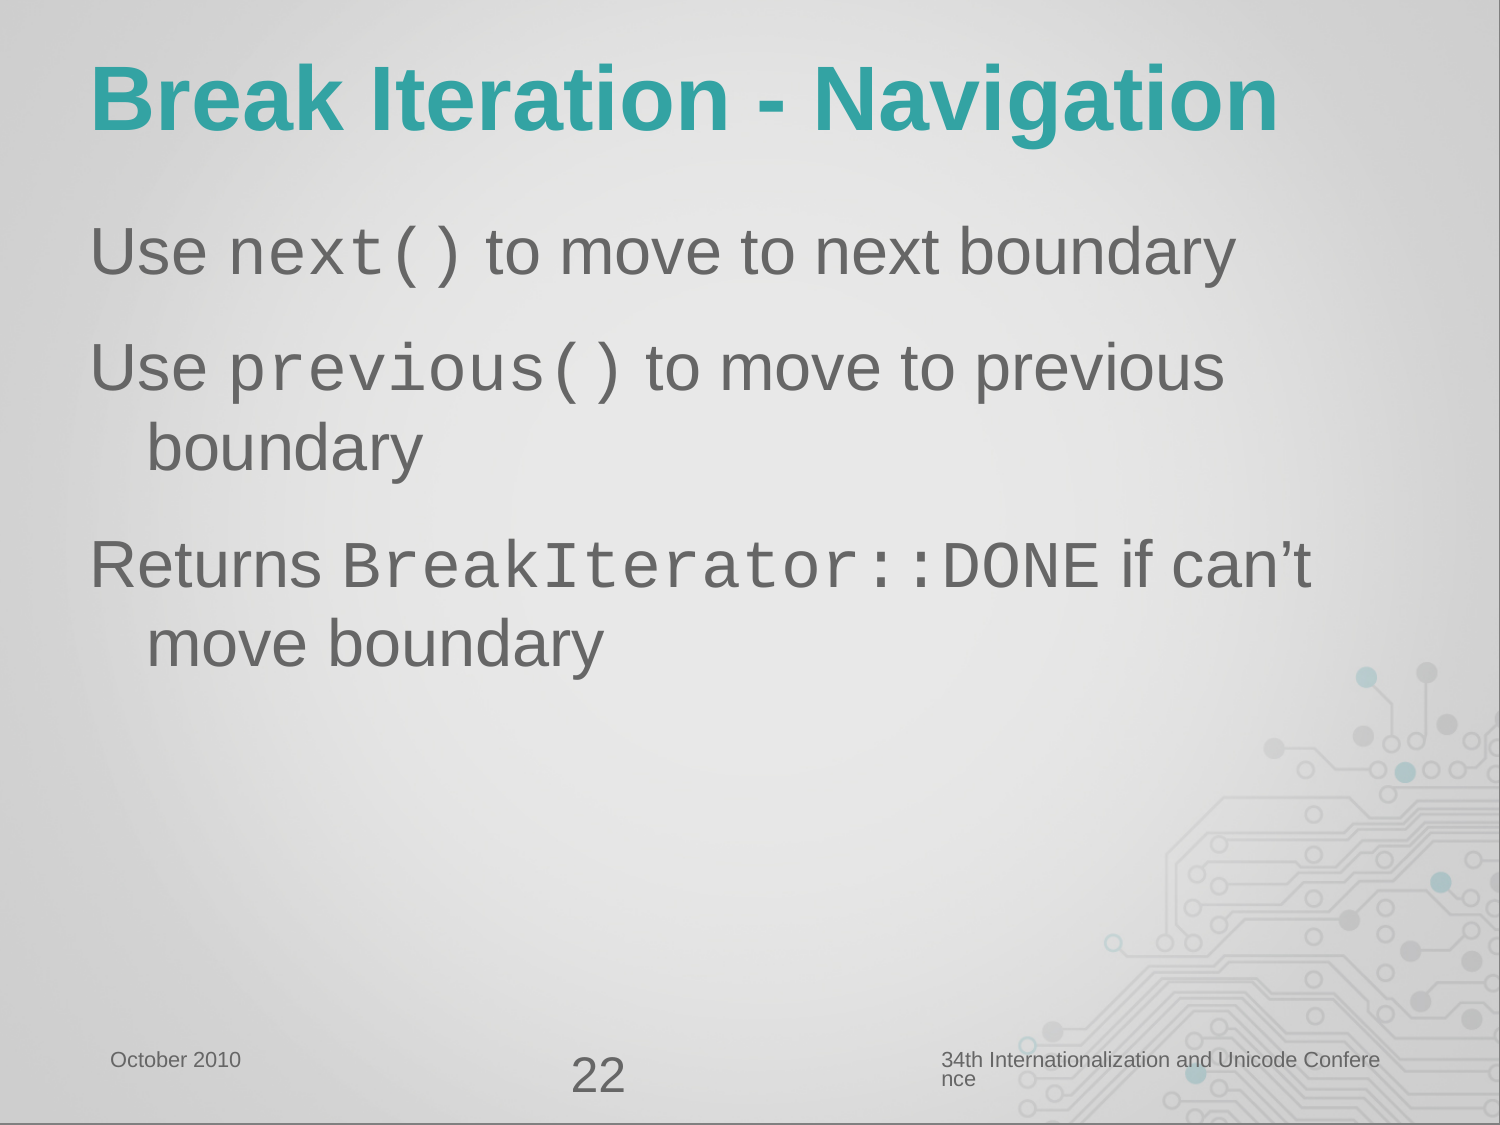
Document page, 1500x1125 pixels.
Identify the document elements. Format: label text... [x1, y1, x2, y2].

picture [0, 0, 1499, 1123]
list Use next() to move to next boundary Use previous() to move to previous boundary Returns BreakIterator::DONE if can’t move boundary [75, 200, 1426, 1006]
title Break Iteration - Navigation [75, 31, 1426, 157]
